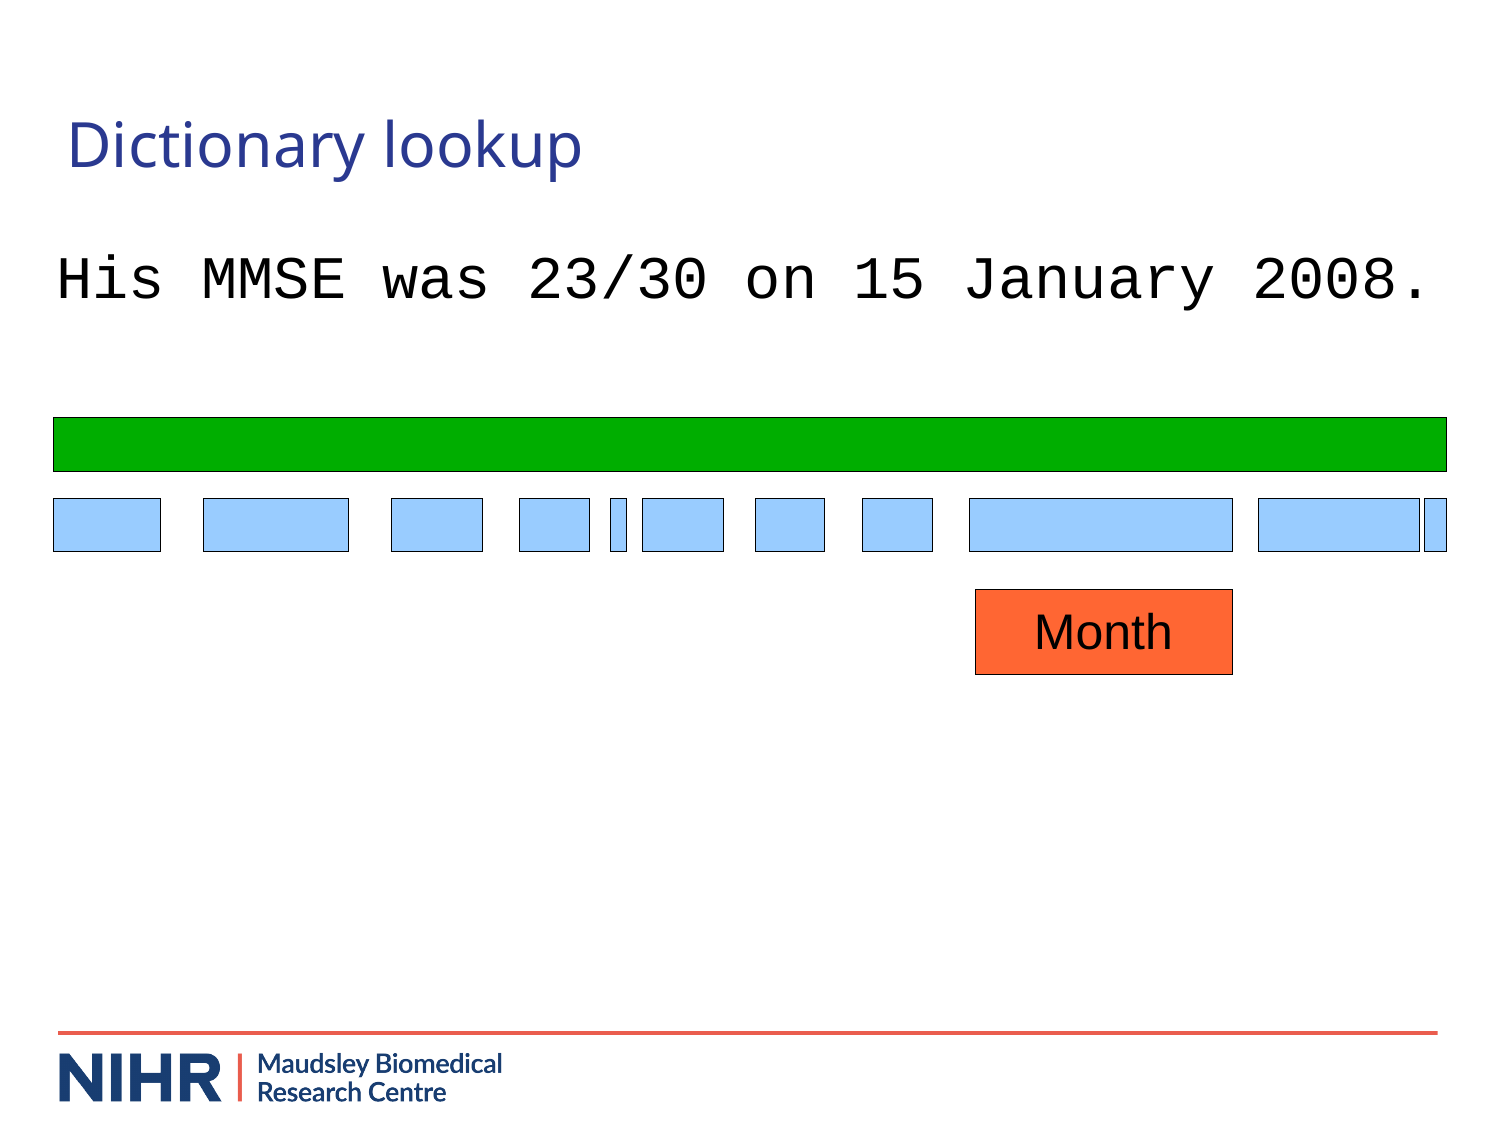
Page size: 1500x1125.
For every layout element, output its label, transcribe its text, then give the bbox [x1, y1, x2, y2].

text_box His MMSE was 23/30 on 15 January 2008. [41, 241, 1457, 341]
text_box [53, 498, 161, 552]
text_box [755, 498, 825, 552]
text_box [519, 498, 590, 552]
text_box [203, 498, 349, 552]
text_box [1424, 498, 1447, 552]
text_box [610, 498, 627, 552]
title Dictionary lookup [51, 89, 1449, 223]
text_box [53, 417, 1447, 472]
text_box [862, 498, 933, 552]
picture [29, 1018, 531, 1125]
text_box [391, 498, 483, 552]
text_box [1258, 498, 1420, 552]
text_box [969, 498, 1233, 552]
text_box [642, 498, 724, 552]
text_box Month [975, 589, 1233, 675]
